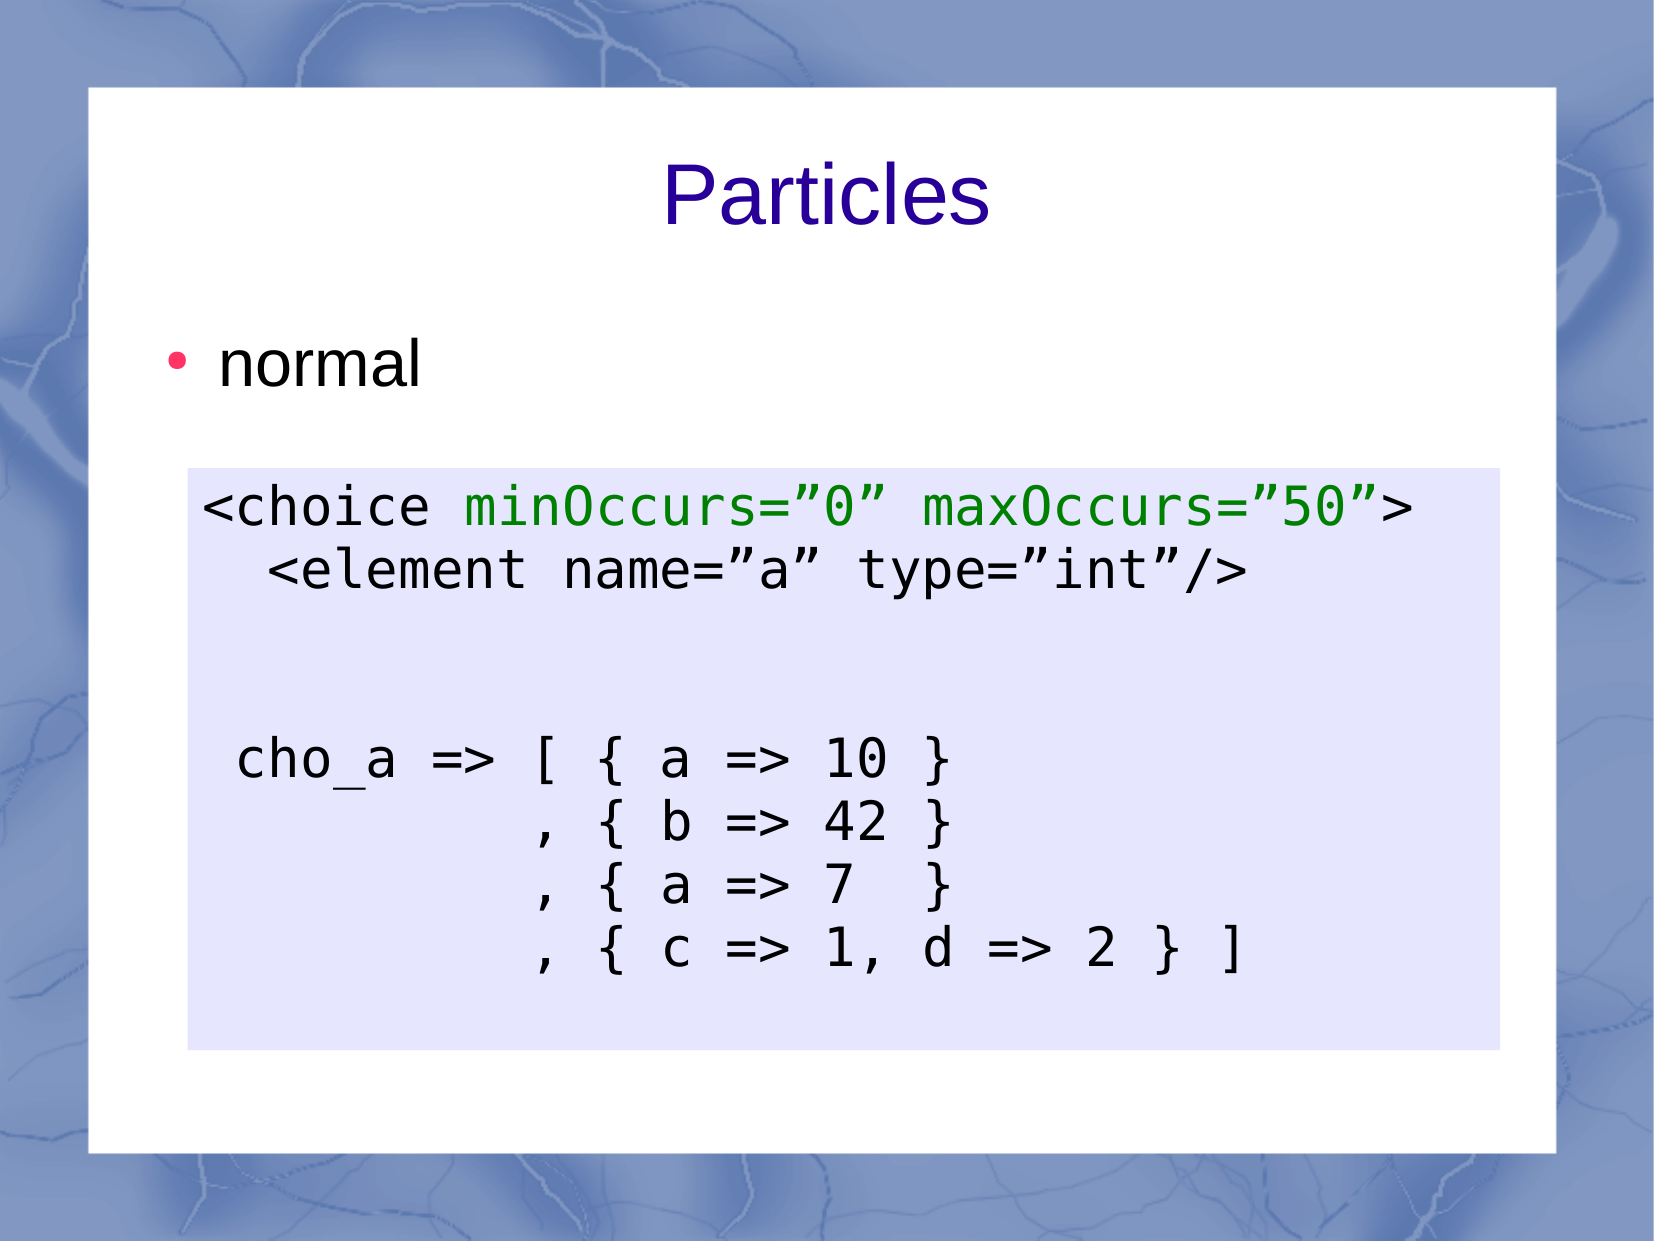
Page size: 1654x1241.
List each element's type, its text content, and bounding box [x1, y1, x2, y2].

picture [0, 0, 1654, 1241]
list normal [147, 325, 1506, 1232]
text_box <choice minOccurs=”0” maxOccurs=”50”> <element name=”a” type=”int”/> cho_a => [ { a => 10 } , { b => 42 } , { a => 7 } , { c => 1, d => 2 } ] [187, 468, 1501, 1051]
title Particles [118, 90, 1536, 298]
